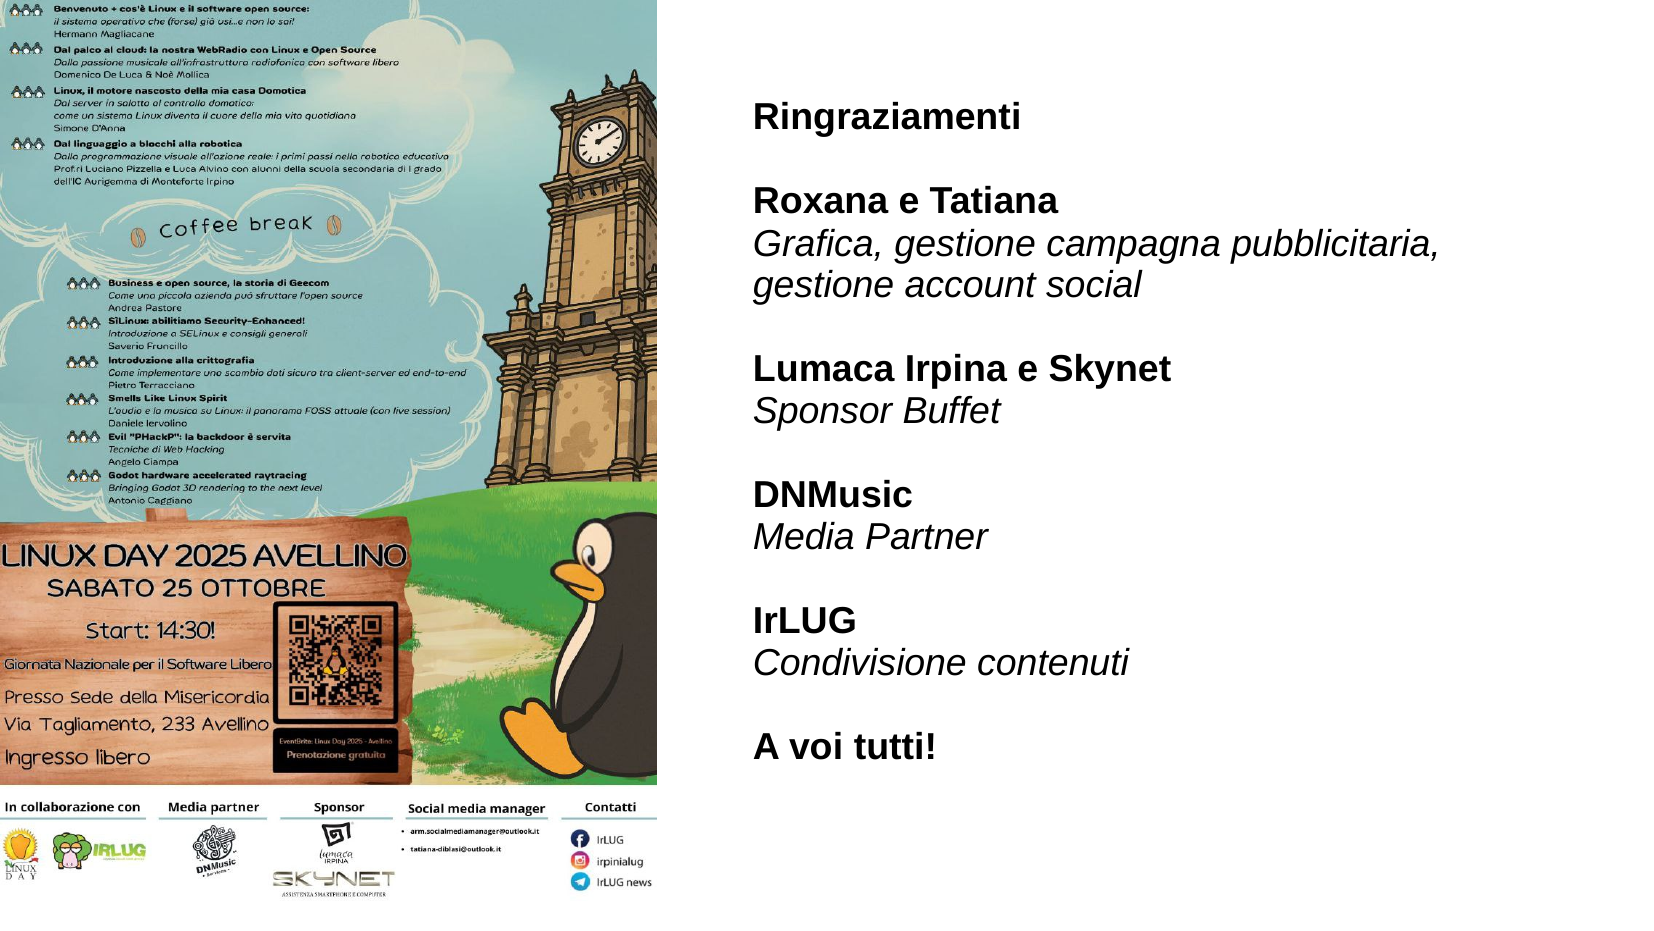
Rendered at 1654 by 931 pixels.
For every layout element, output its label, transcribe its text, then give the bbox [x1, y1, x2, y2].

text_box Ringraziamenti Roxana e Tatiana Grafica, gestione campagna pubblicitaria, gestione account social Lumaca Irpina e Skynet Sponsor Buffet DNMusic Media Partner IrLUG Condivisione contenuti A voi tutti! [738, 88, 1536, 776]
picture [0, 0, 657, 901]
